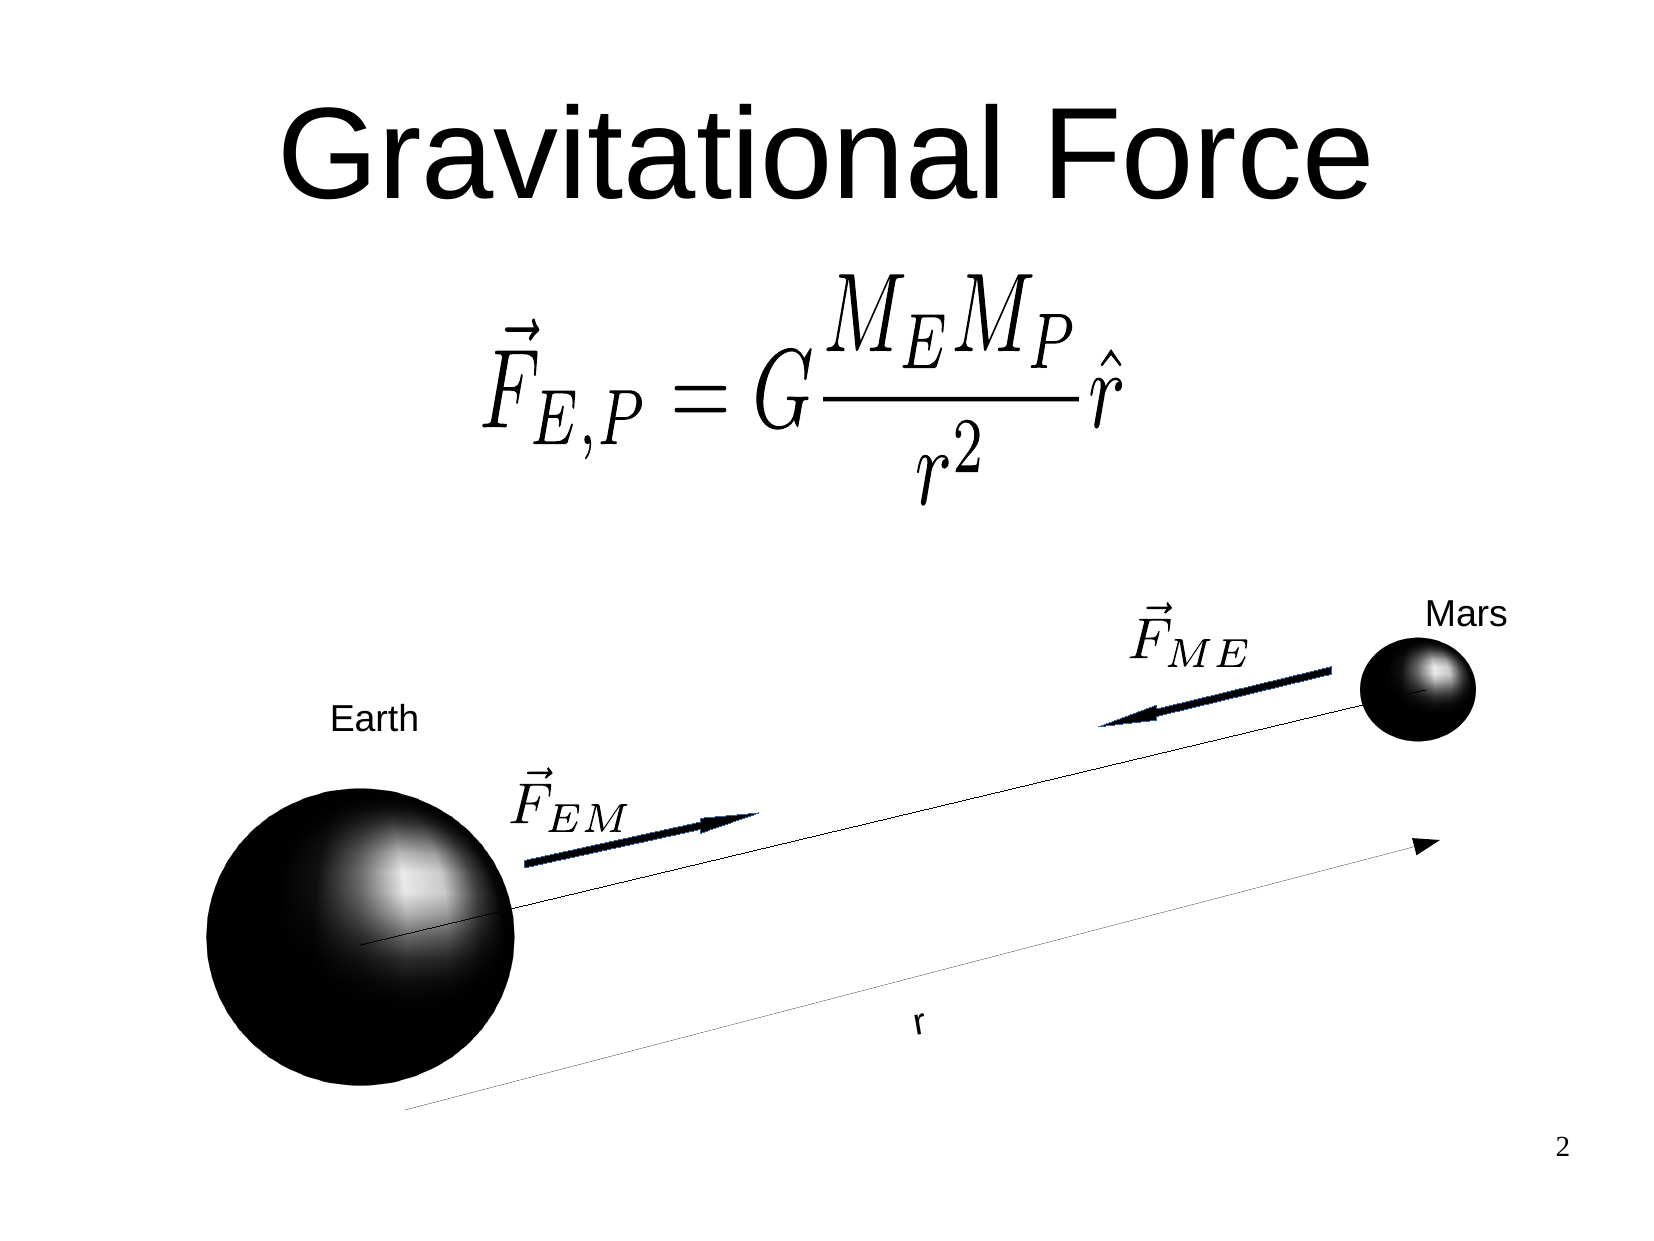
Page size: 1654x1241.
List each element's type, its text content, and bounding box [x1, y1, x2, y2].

title Gravitational Force [82, 49, 1571, 257]
picture [1125, 600, 1250, 670]
text_box [524, 812, 759, 868]
text_box Earth [315, 690, 435, 807]
text_box Mars [1410, 585, 1523, 642]
text_box r [893, 990, 946, 1054]
text_box [1098, 666, 1332, 727]
picture [476, 270, 1126, 511]
picture [505, 765, 631, 835]
